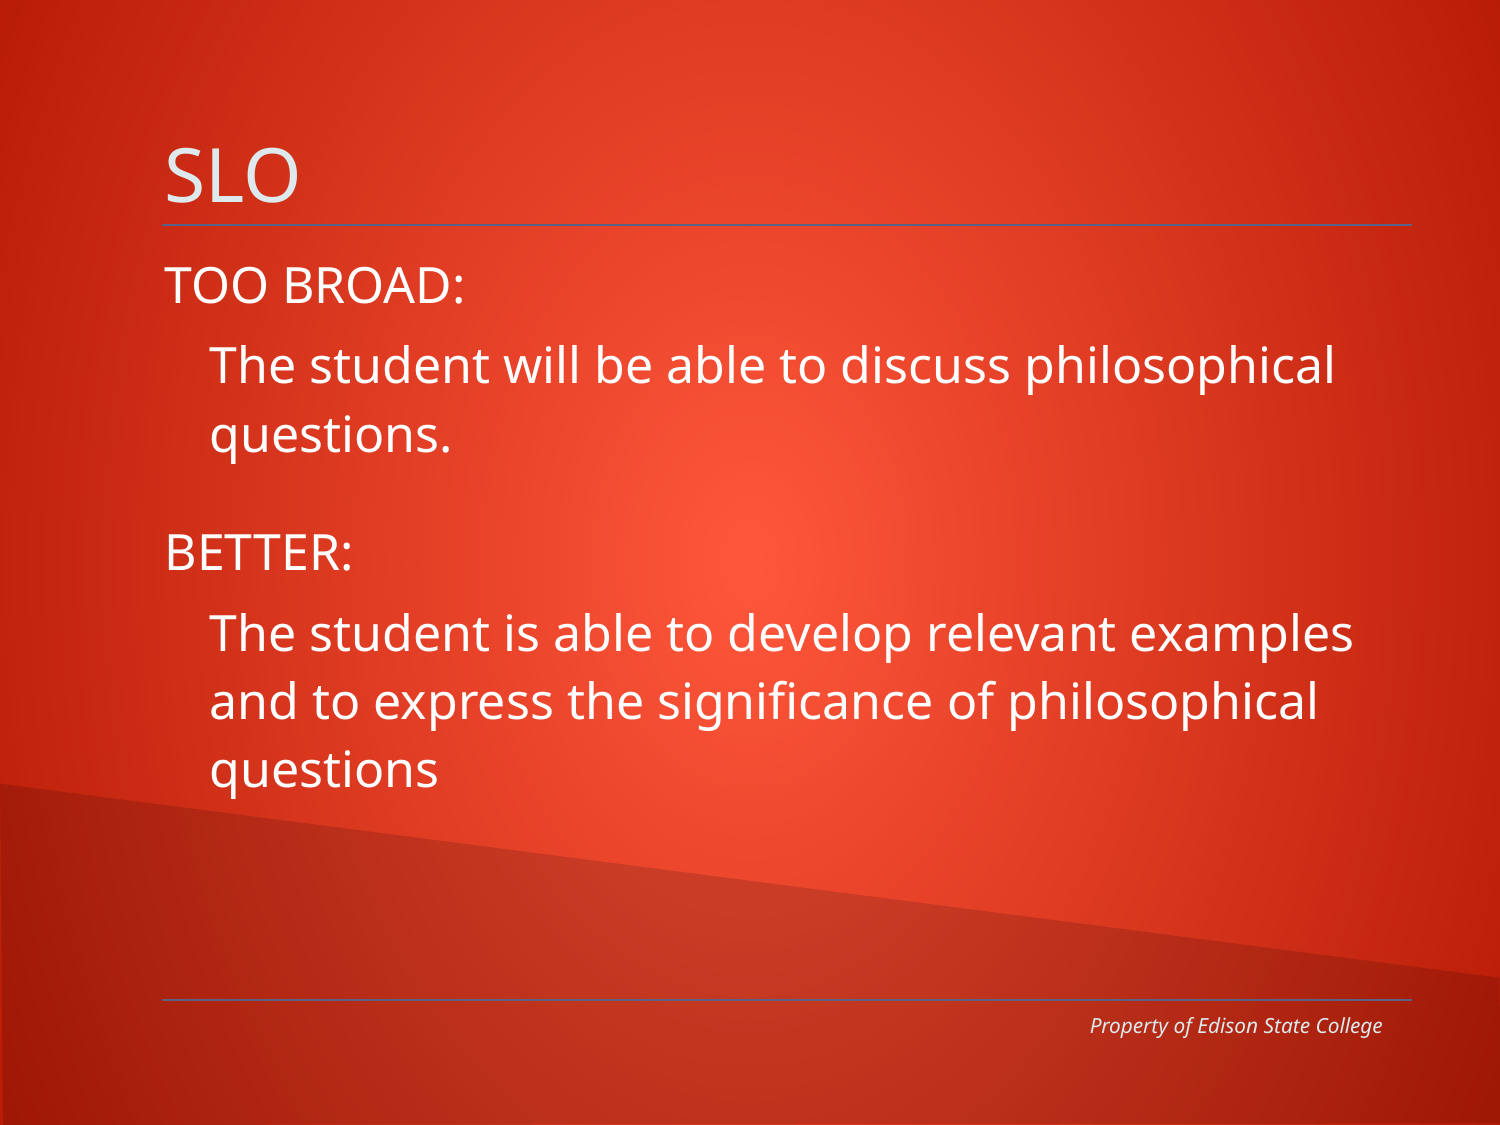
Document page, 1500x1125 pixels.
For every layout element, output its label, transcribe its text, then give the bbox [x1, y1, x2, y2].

title SLO [150, 45, 1425, 233]
footer Property of Edison State College [1074, 987, 1463, 1063]
list TOO BROAD: The student will be able to discuss philosophical questions. BETTER: The student is able to develop relevant examples and to express the significance of philosophical questions [150, 237, 1425, 988]
